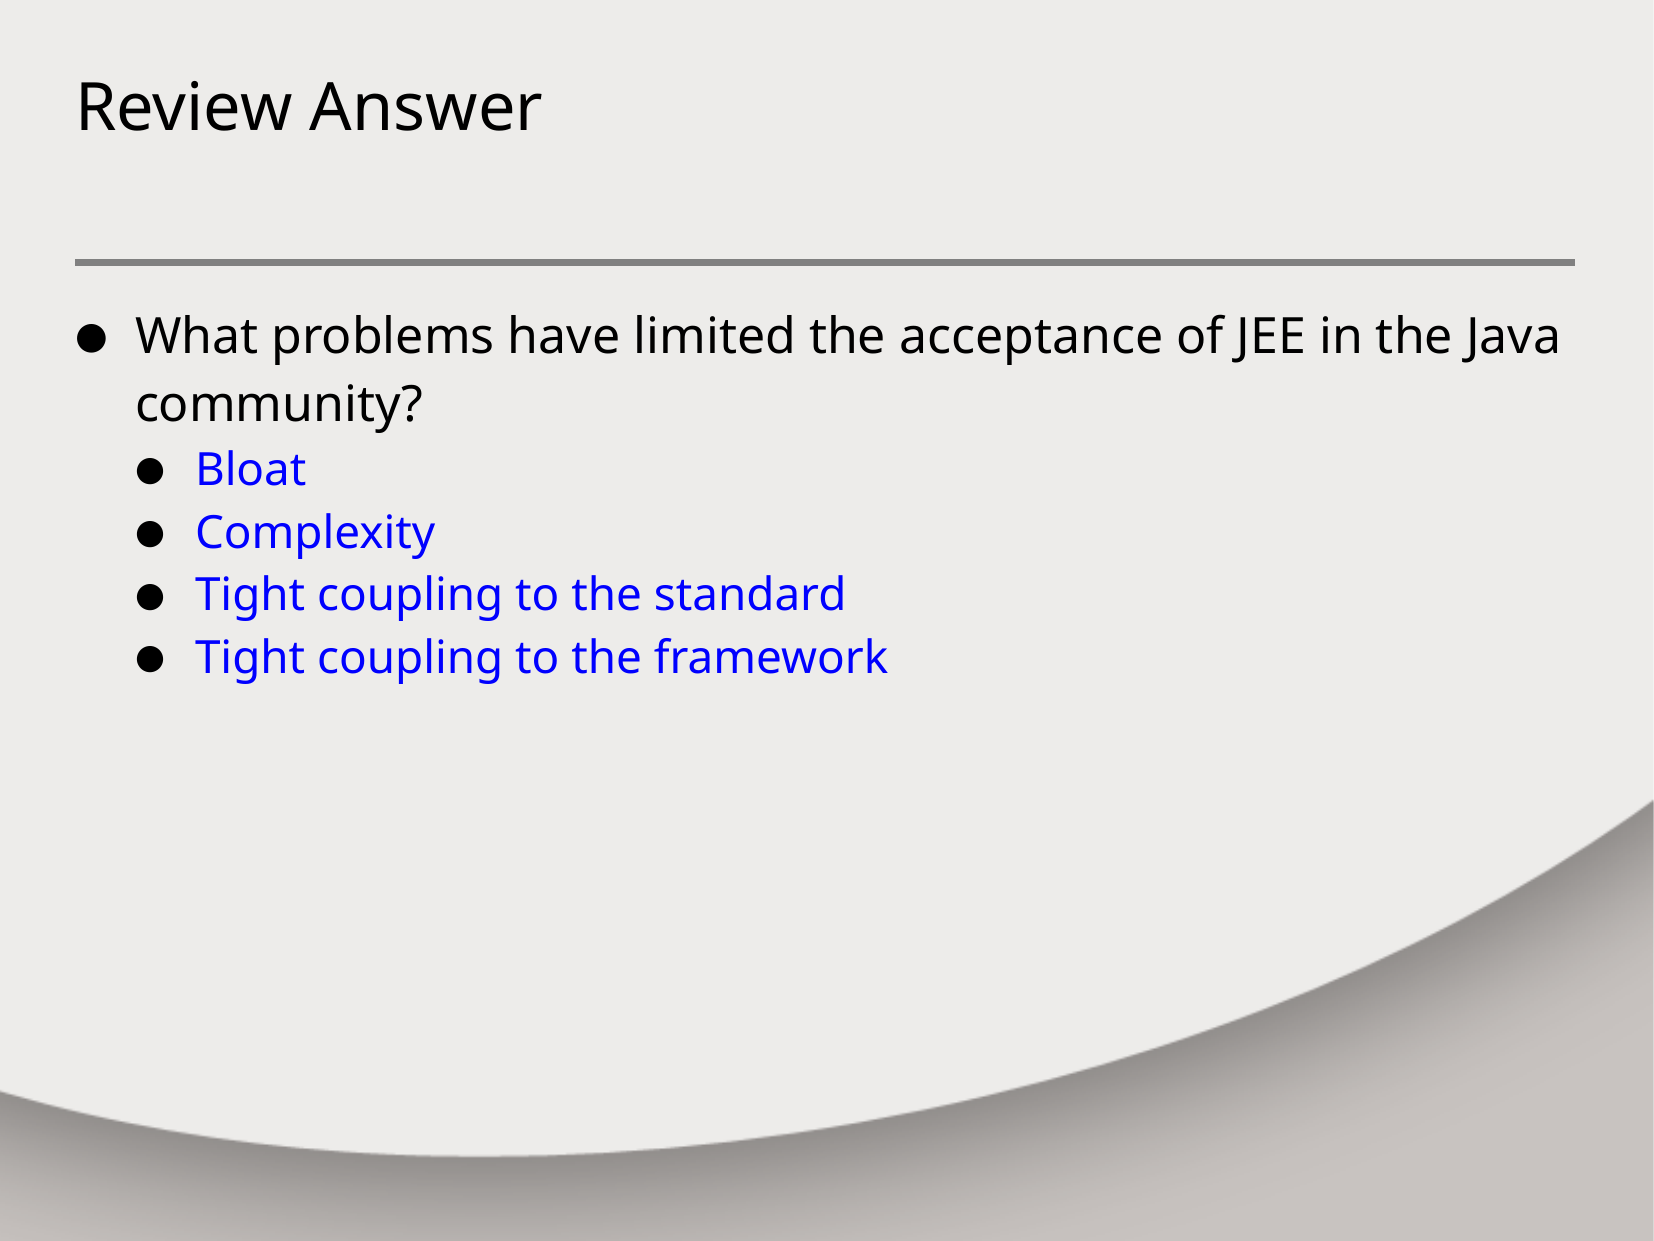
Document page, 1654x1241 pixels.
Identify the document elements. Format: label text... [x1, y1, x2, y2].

list What problems have limited the acceptance of JEE in the Java community? Bloat Complexity Tight coupling to the standard Tight coupling to the framework [75, 300, 1576, 1163]
title Review Answer [75, 75, 1576, 226]
picture [0, 0, 1654, 1241]
